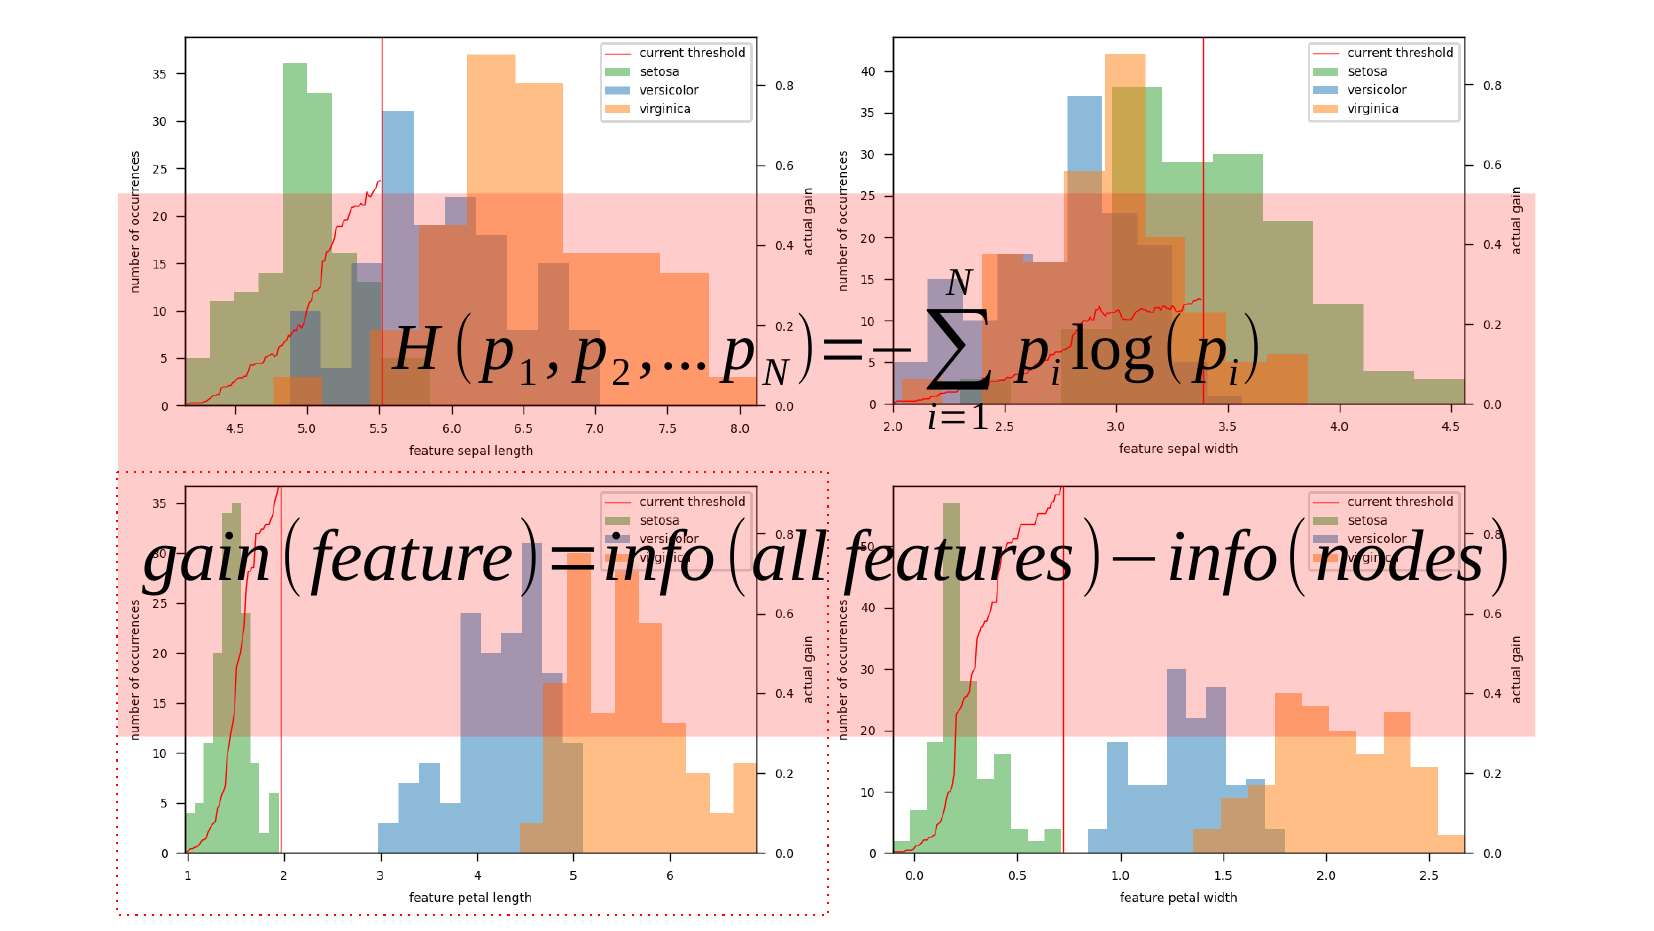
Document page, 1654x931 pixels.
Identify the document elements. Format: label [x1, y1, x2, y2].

chart [121, 513, 1533, 603]
text_box [118, 193, 1536, 737]
chart [372, 259, 1281, 438]
picture [118, 737, 1535, 914]
picture [118, 23, 1535, 193]
